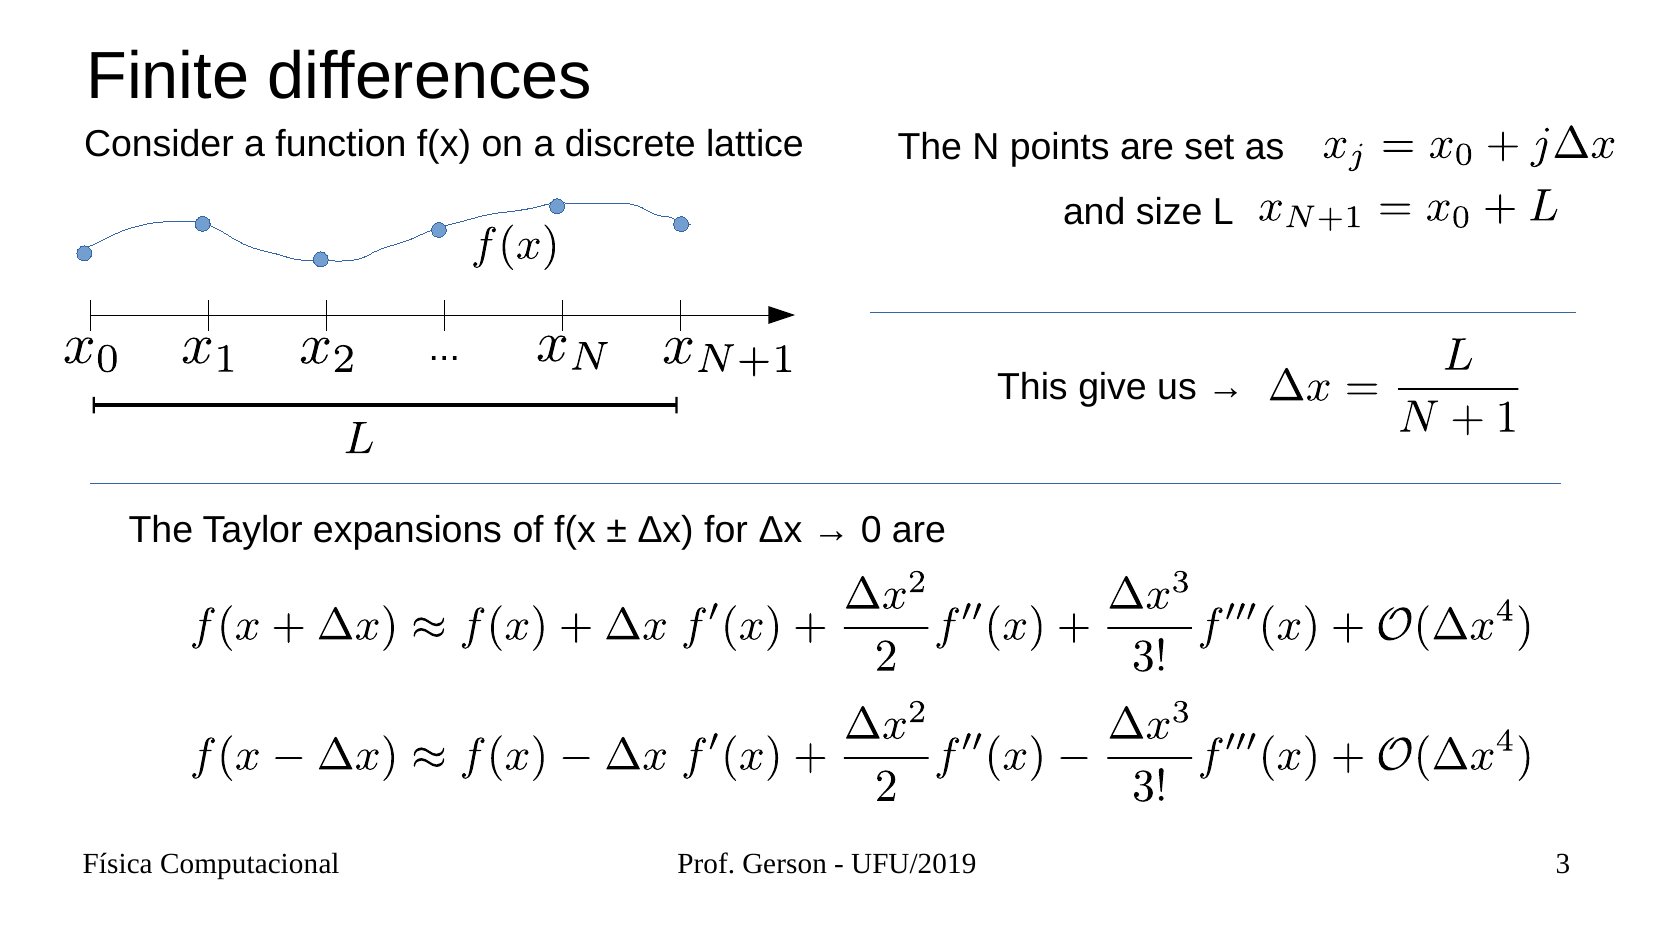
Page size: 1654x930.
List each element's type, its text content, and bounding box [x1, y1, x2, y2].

picture [296, 335, 355, 375]
picture [659, 335, 794, 379]
text_box ... [413, 319, 476, 376]
picture [470, 224, 556, 270]
text_box [195, 216, 211, 232]
picture [187, 569, 1531, 674]
text_box Finite differences [71, 31, 1203, 124]
text_box The Taylor expansions of f(x ± Δx) for Δx → 0 are [113, 501, 961, 559]
picture [178, 335, 236, 374]
text_box The N points are set as and size L [882, 117, 1316, 306]
text_box [431, 222, 447, 238]
picture [343, 422, 373, 454]
text_box [549, 198, 565, 214]
text_box Consider a function f(x) on a discrete lattice [69, 114, 820, 172]
text_box [673, 216, 689, 232]
picture [1320, 123, 1617, 173]
text_box [76, 245, 92, 261]
picture [188, 699, 1532, 804]
picture [1257, 189, 1558, 232]
text_box This give us → [982, 357, 1260, 415]
picture [535, 335, 608, 370]
picture [1267, 338, 1519, 436]
picture [60, 335, 119, 375]
text_box [313, 251, 329, 267]
